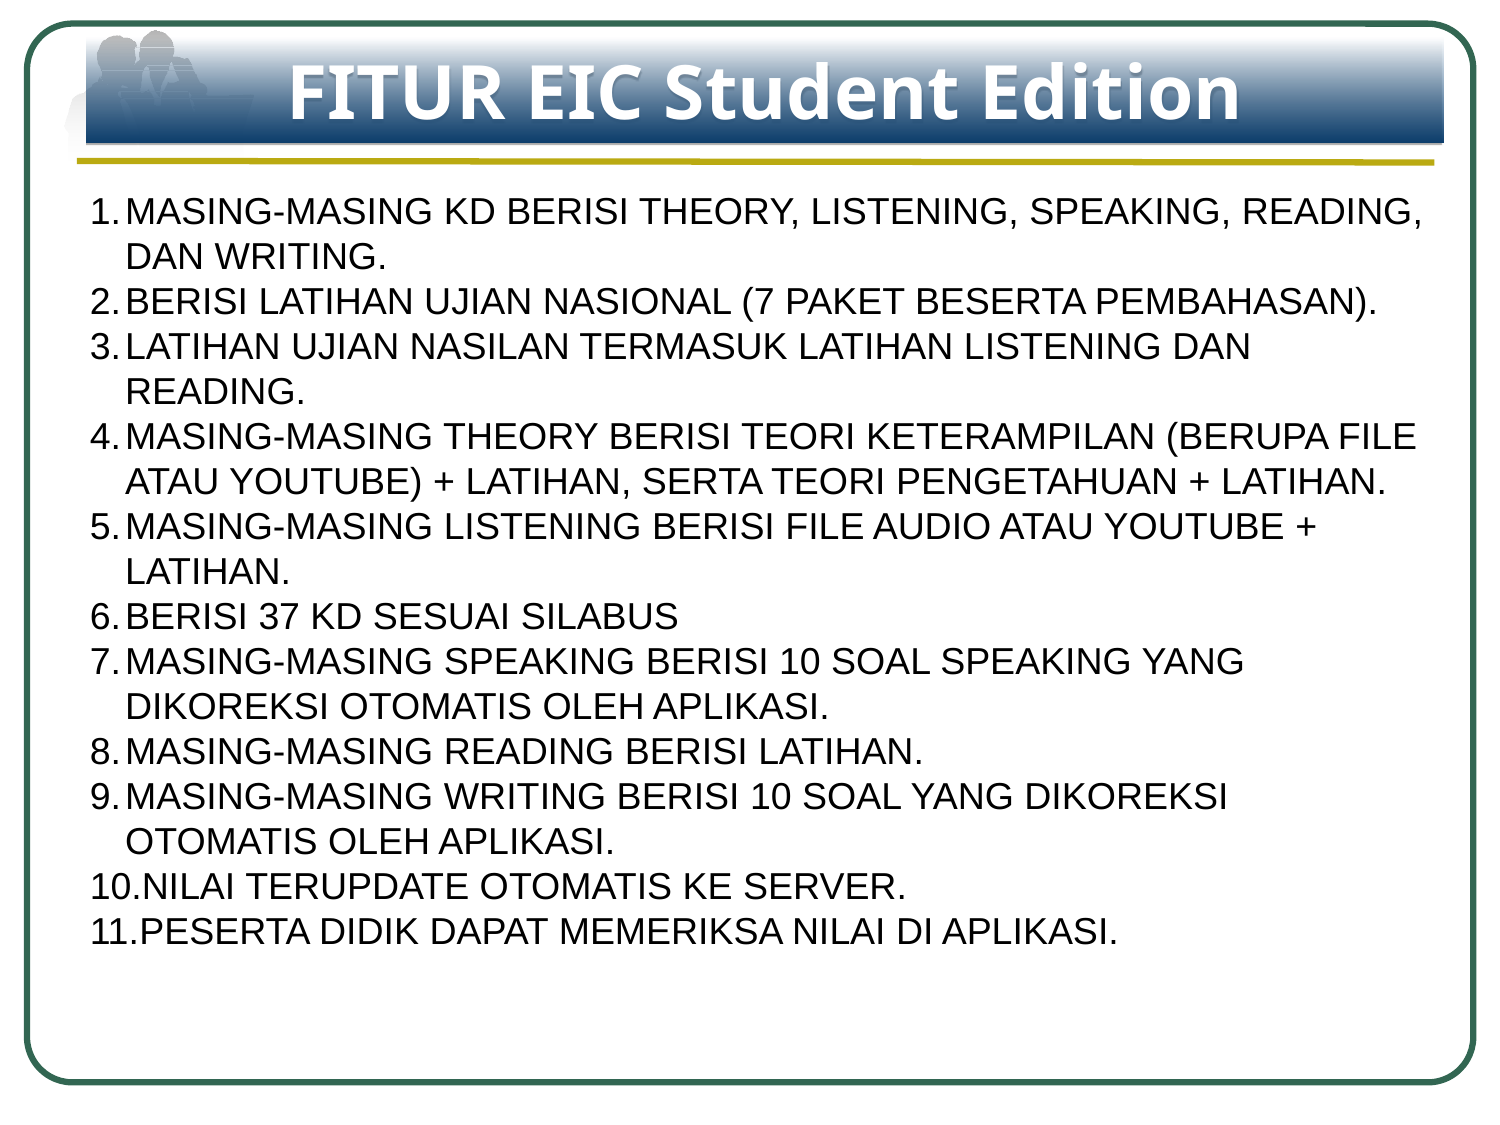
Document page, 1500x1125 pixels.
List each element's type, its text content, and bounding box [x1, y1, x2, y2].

text_box MASING-MASING KD BERISI THEORY, LISTENING, SPEAKING, READING, DAN WRITING. BERISI LATIHAN UJIAN NASIONAL (7 PAKET BESERTA PEMBAHASAN). LATIHAN UJIAN NASILAN TERMASUK LATIHAN LISTENING DAN READING. MASING-MASING THEORY BERISI TEORI KETERAMPILAN (BERUPA FILE ATAU YOUTUBE) + LATIHAN, SERTA TEORI PENGETAHUAN + LATIHAN. MASING-MASING LISTENING BERISI FILE AUDIO ATAU YOUTUBE + LATIHAN. BERISI 37 KD SESUAI SILABUS MASING-MASING SPEAKING BERISI 10 SOAL SPEAKING YANG DIKOREKSI OTOMATIS OLEH APLIKASI. MASING-MASING READING BERISI LATIHAN. MASING-MASING WRITING BERISI 10 SOAL YANG DIKOREKSI OTOMATIS OLEH APLIKASI. NILAI TERUPDATE OTOMATIS KE SERVER. PESERTA DIDIK DAPAT MEMERIKSA NILAI DI APLIKASI. [75, 179, 1440, 1005]
text_box FITUR EIC Student Edition [86, 37, 1444, 143]
